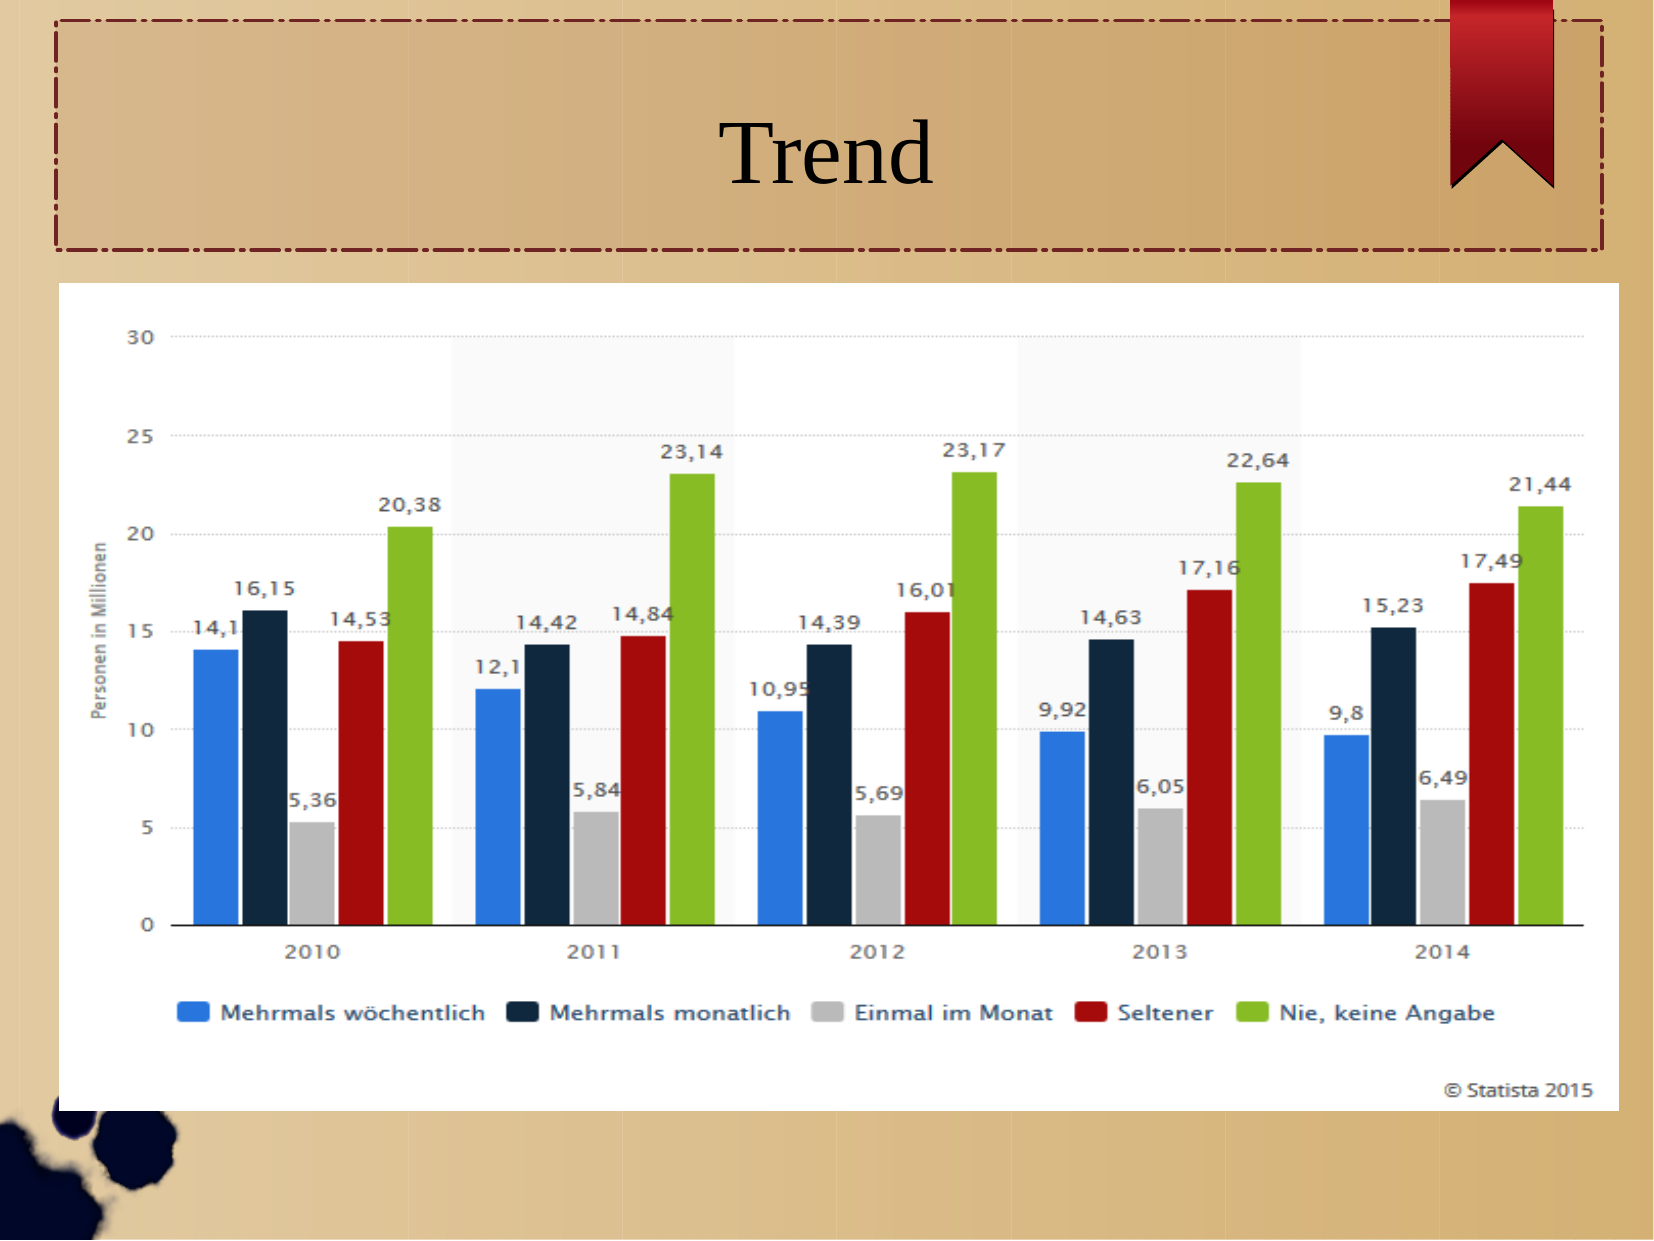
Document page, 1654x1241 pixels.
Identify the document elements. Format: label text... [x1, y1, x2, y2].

picture [59, 283, 1619, 1111]
title Trend [82, 49, 1571, 257]
